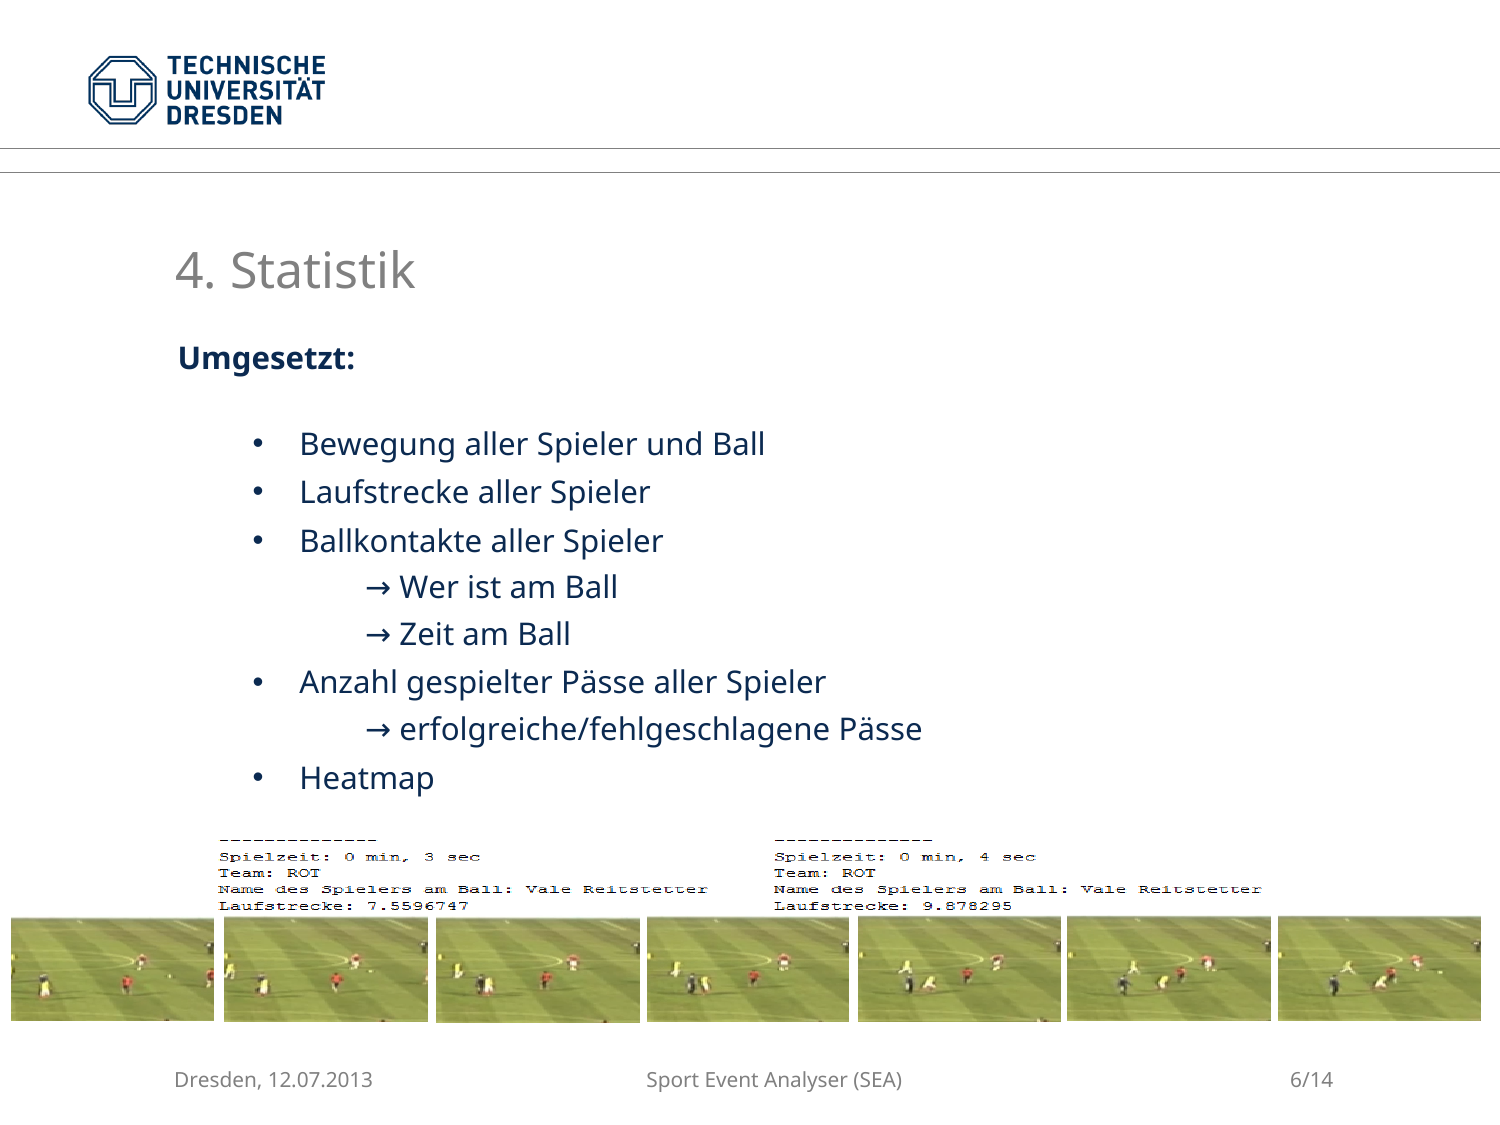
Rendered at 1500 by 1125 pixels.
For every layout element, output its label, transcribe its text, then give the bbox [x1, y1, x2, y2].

picture [88, 54, 325, 125]
list Umgesetzt: Bewegung aller Spieler und Ball Laufstrecke aller Spieler Ballkontakte aller Spieler → Wer ist am Ball → Zeit am Ball Anzahl gespielter Pässe aller Spieler → erfolgreiche/fehlgeschlagene Pässe Heatmap [162, 338, 1359, 833]
picture [11, 833, 1489, 1025]
text_box Dresden, 12.07.2013 [159, 1048, 510, 1109]
title 4. Statistik [160, 231, 1392, 307]
